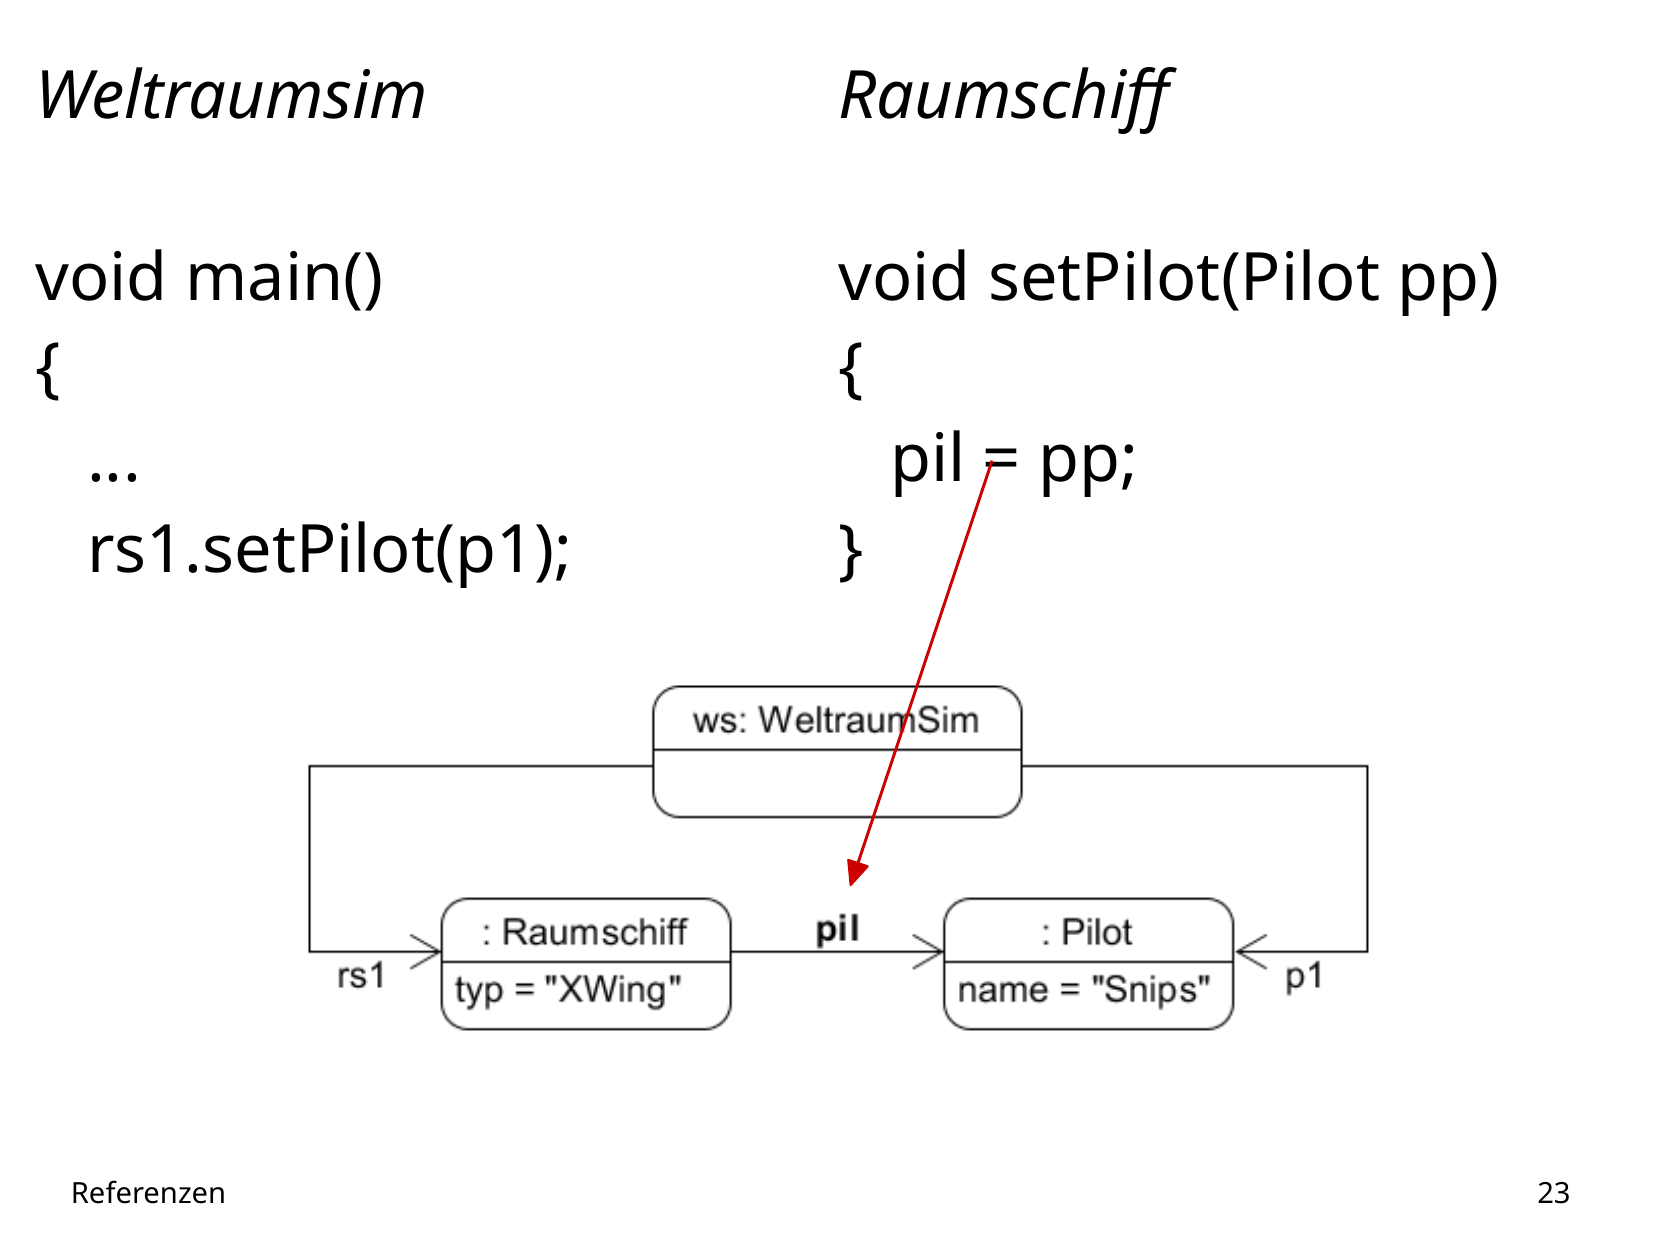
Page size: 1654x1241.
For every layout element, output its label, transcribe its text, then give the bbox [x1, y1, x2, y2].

picture [307, 684, 1371, 1143]
list Weltraumsim void main() { ... rs1.setPilot(p1); [35, 47, 745, 615]
list Raumschiff void setPilot(Pilot pp) { pil = pp; } [838, 47, 1630, 615]
